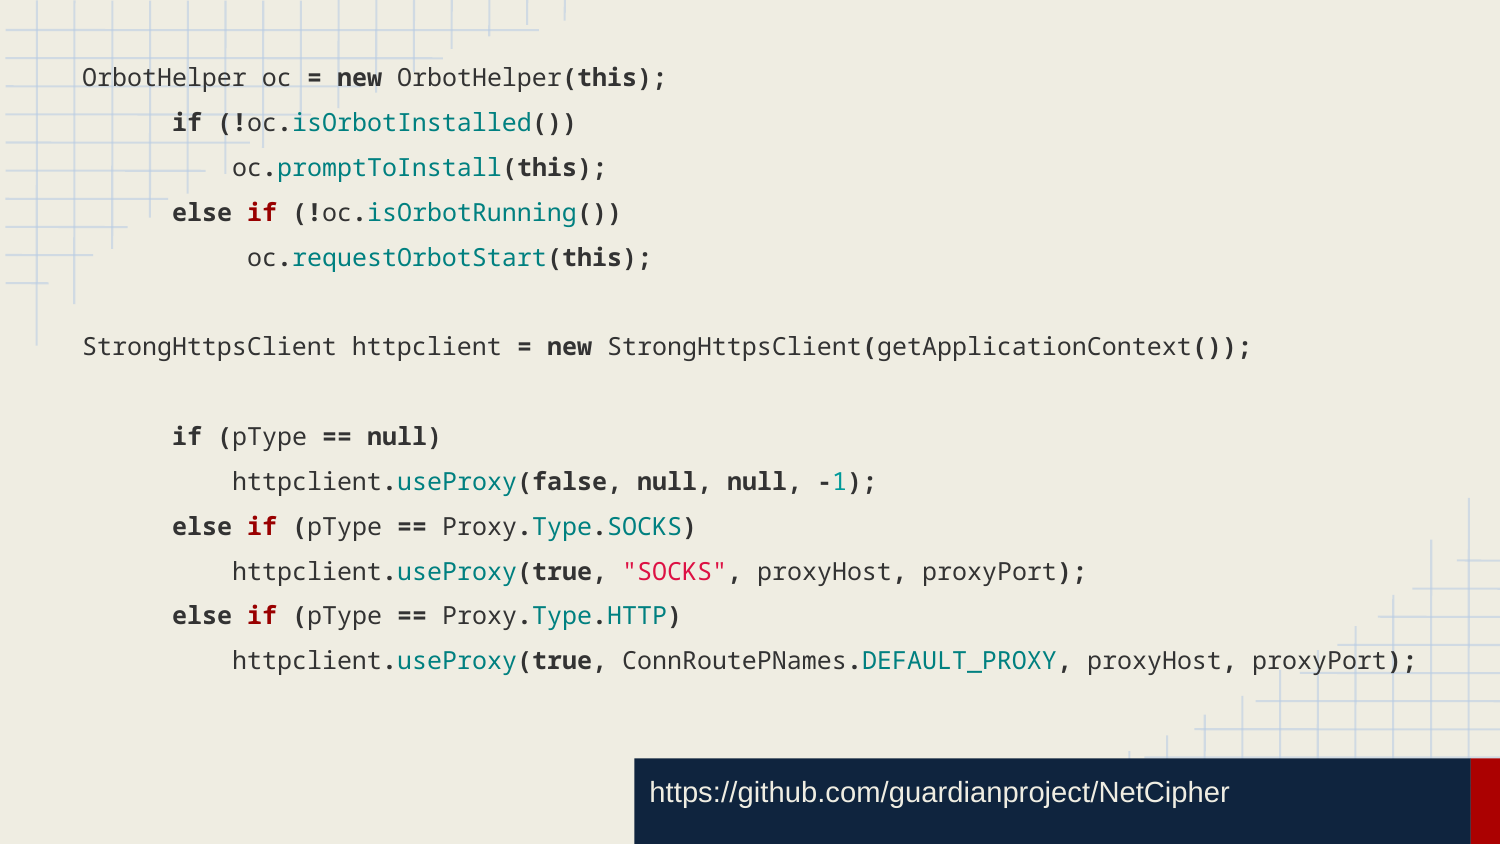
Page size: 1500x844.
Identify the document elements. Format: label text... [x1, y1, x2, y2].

text_box OrbotHelper oc = new OrbotHelper(this); if (!oc.isOrbotInstalled()) oc.promptToInstall(this); else if (!oc.isOrbotRunning()) oc.requestOrbotStart(this); StrongHttpsClient httpclient = new StrongHttpsClient(getApplicationContext()); if (pType == null) httpclient.useProxy(false, null, null, -1); else if (pType == Proxy.Type.SOCKS) httpclient.useProxy(true, "SOCKS", proxyHost, proxyPort); else if (pType == Proxy.Type.HTTP) httpclient.useProxy(true, ConnRoutePNames.DEFAULT_PROXY, proxyHost, proxyPort); [37, 31, 1471, 740]
list https://github.com/guardianproject/NetCipher [634, 758, 1471, 844]
